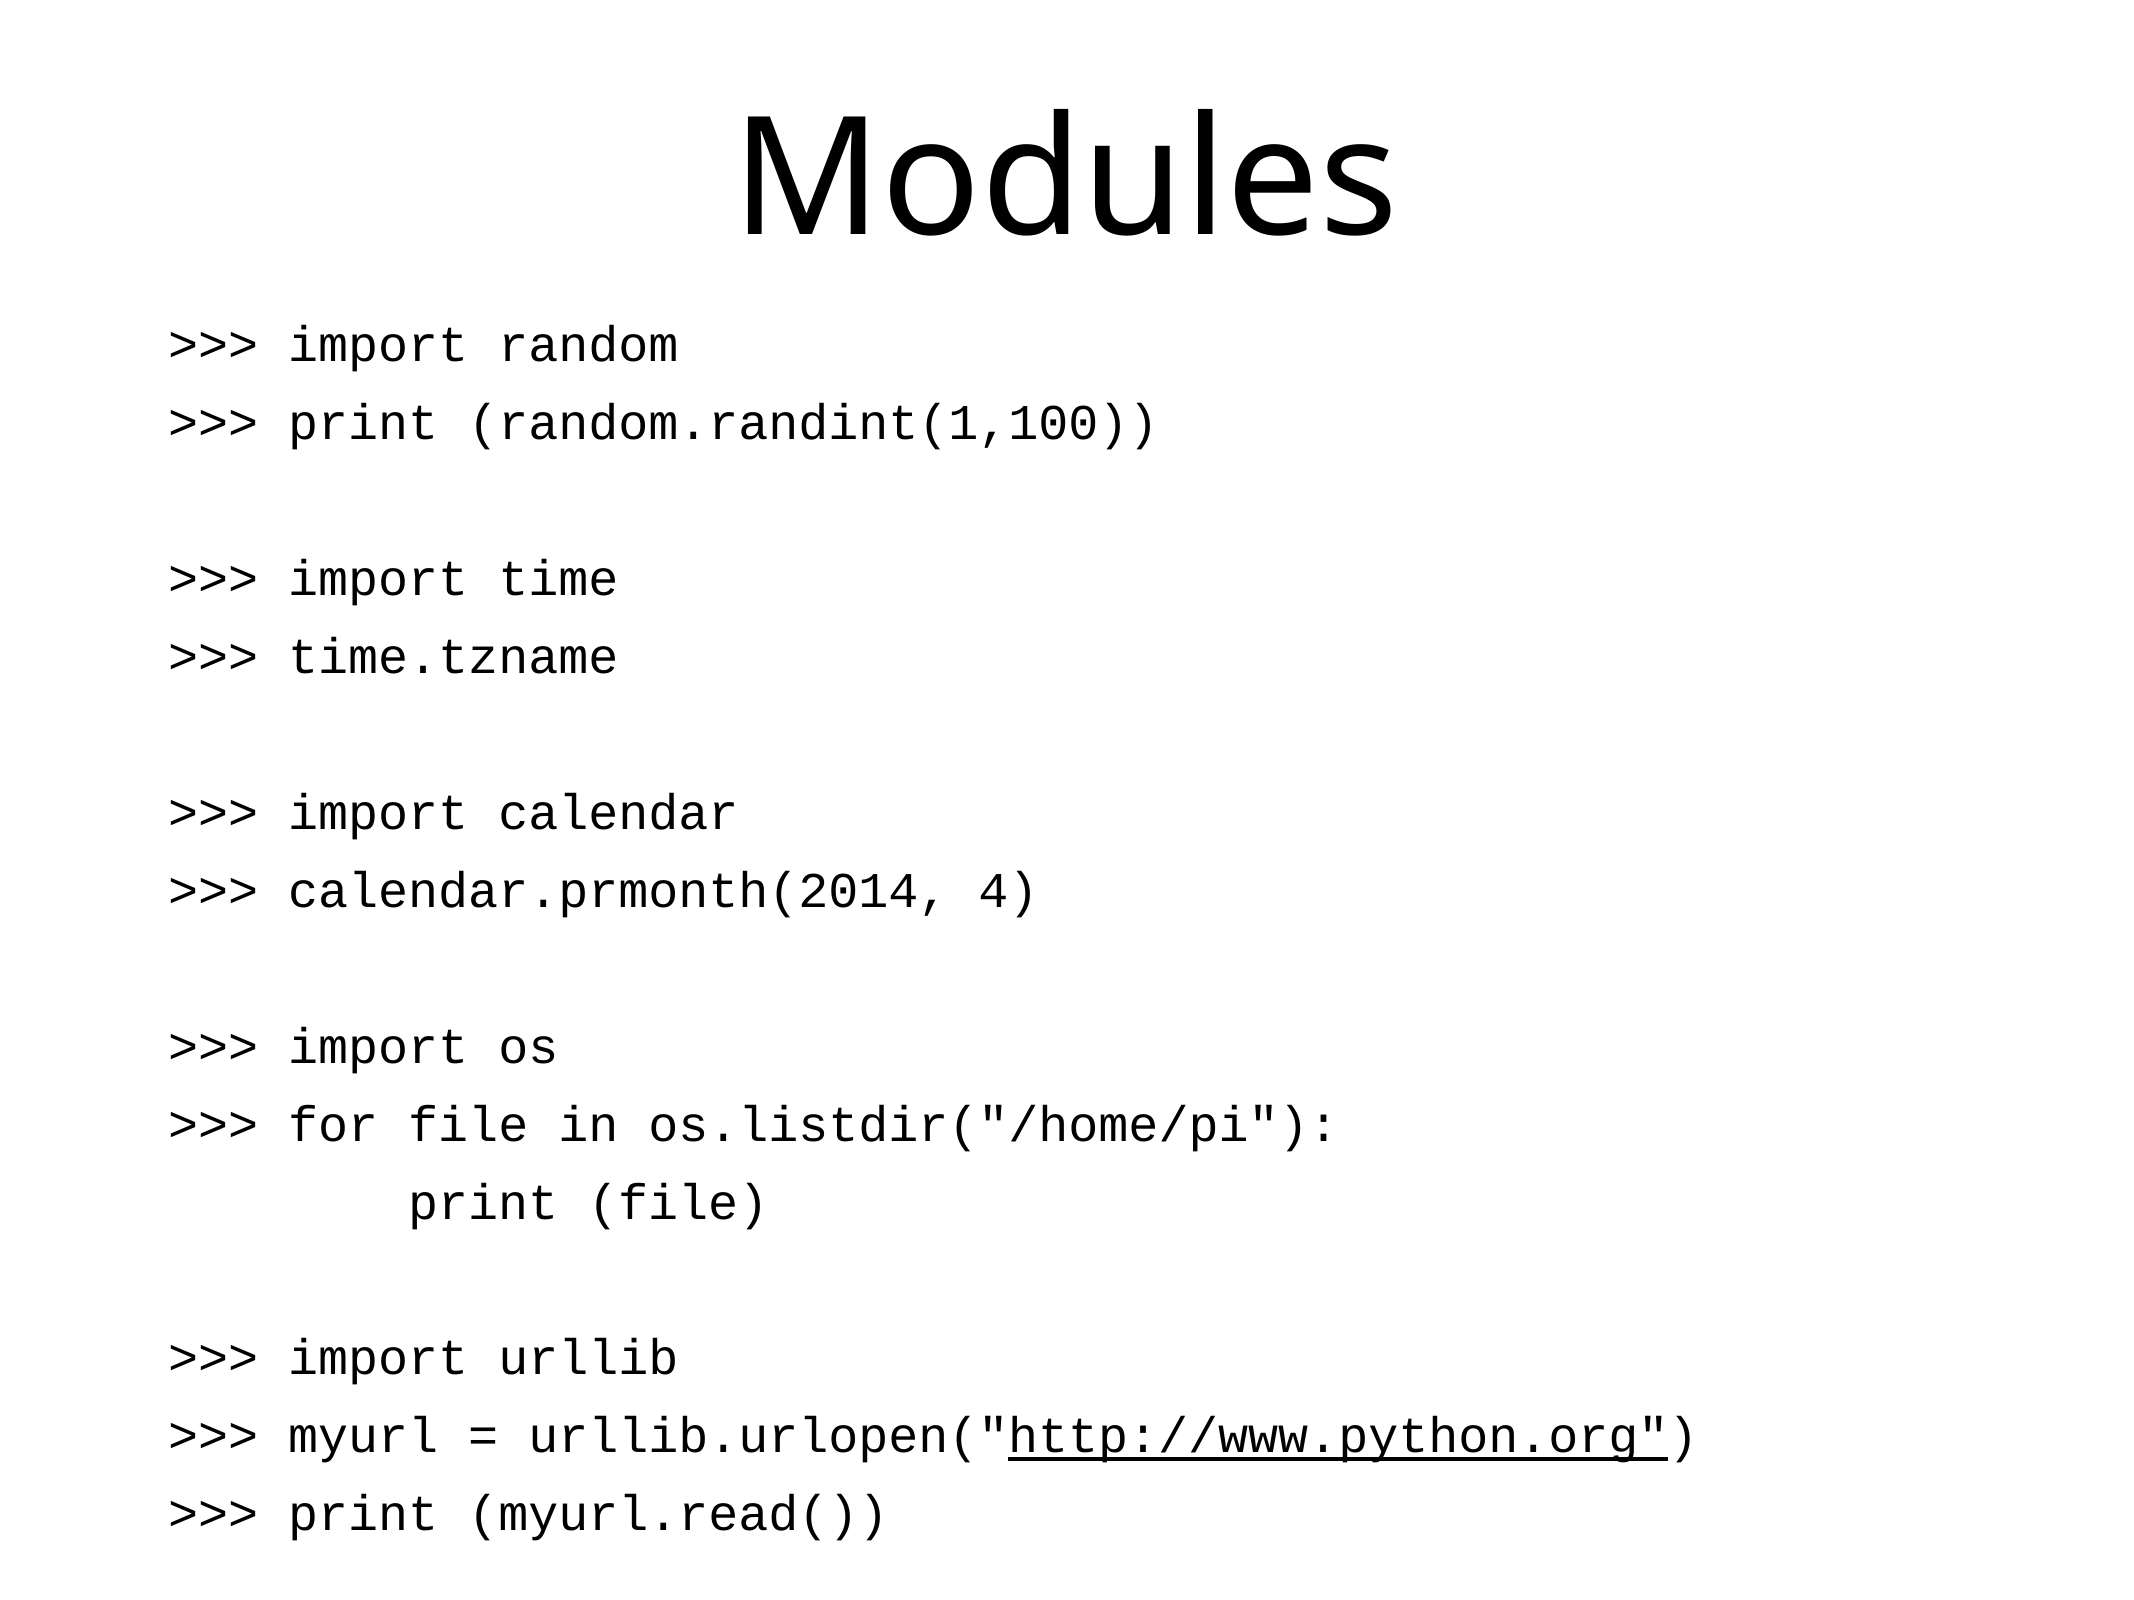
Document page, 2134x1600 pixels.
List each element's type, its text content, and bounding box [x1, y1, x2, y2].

text_box Modules [35, 41, 2096, 297]
text_box >>> import random >>> print (random.randint(1,100)) >>> import time >>> time.tzname >>> import calendar >>> calendar.prmonth(2014, 4) >>> import os >>> for file in os.listdir("/home/pi"): print (file) >>> import urllib >>> myurl = urllib.urlopen("http://www.python.org") >>> print (myurl.read()) [159, 285, 1875, 1550]
